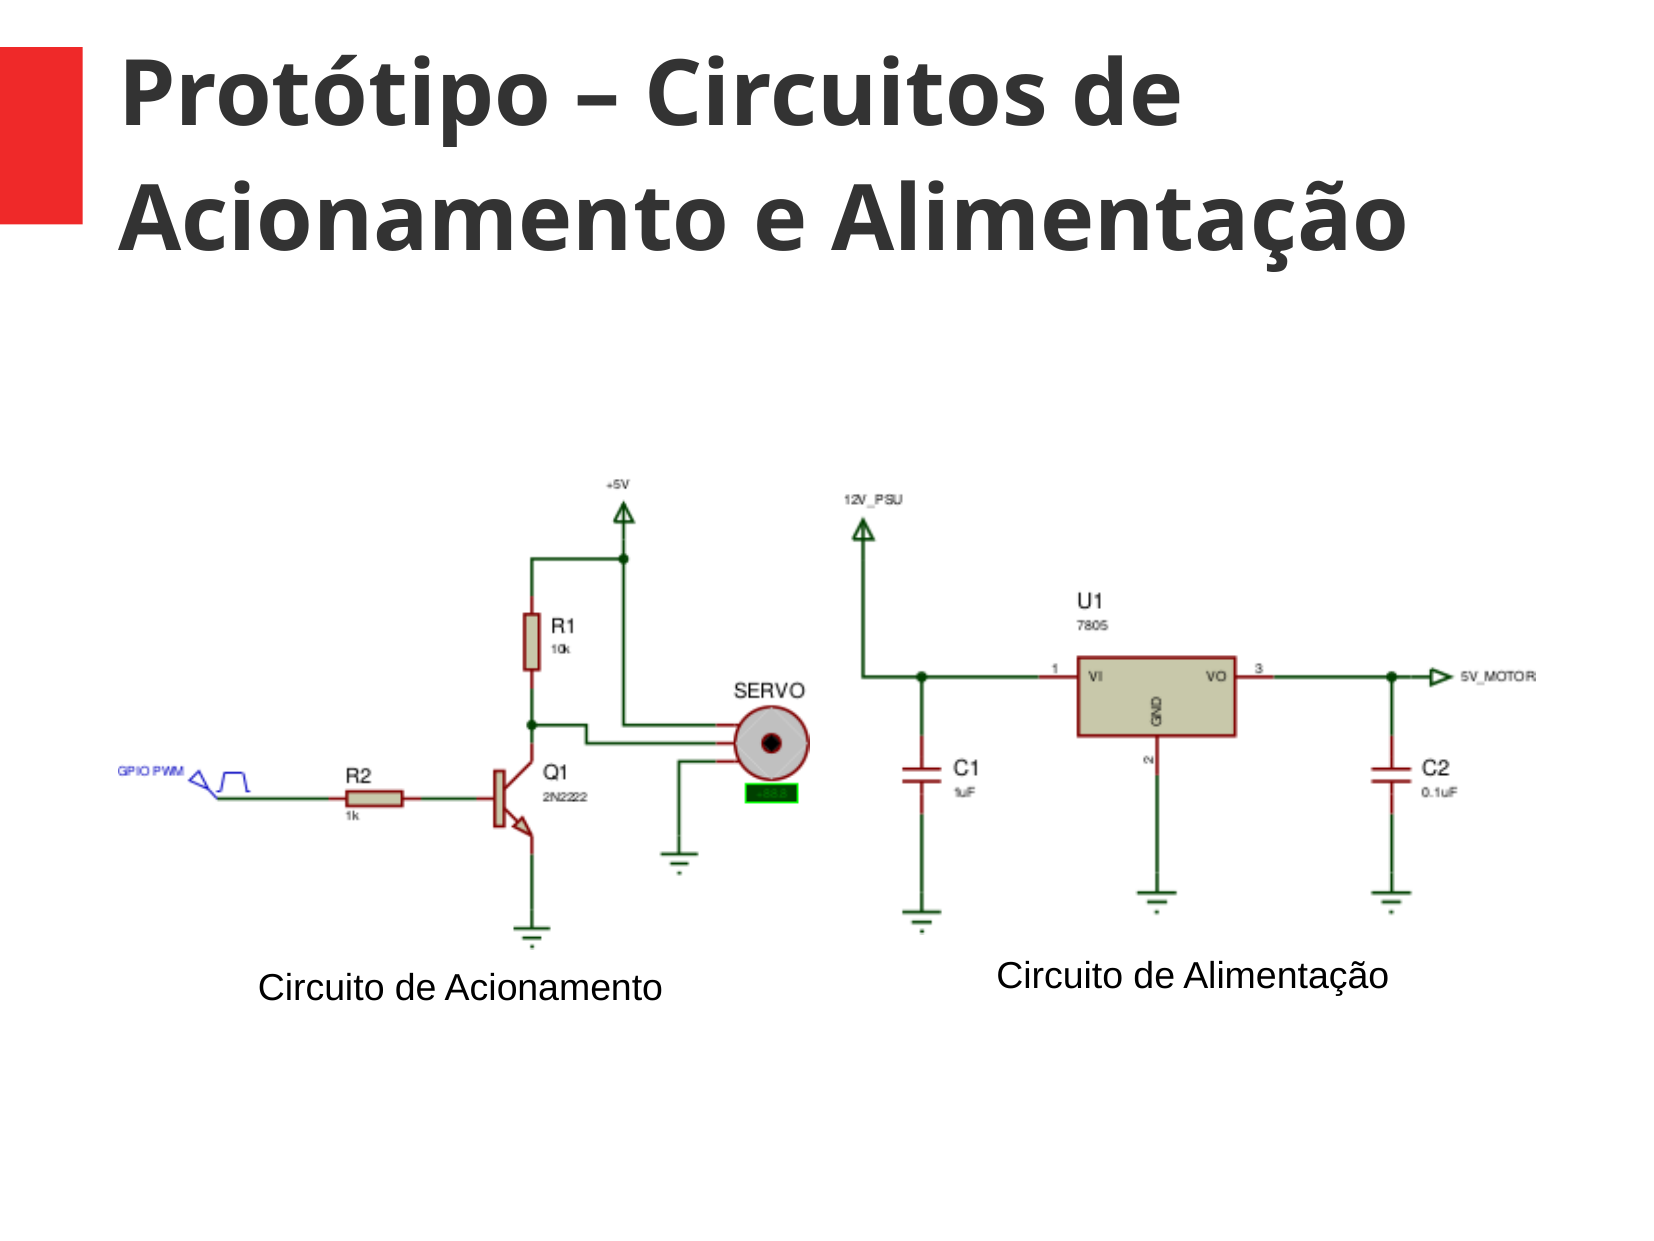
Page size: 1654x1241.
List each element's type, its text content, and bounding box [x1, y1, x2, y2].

picture [844, 493, 1536, 935]
text_box Circuito de Acionamento [118, 958, 804, 1016]
title Protótipo – Circuitos de Acionamento e Alimentação [118, 45, 1571, 260]
picture [118, 478, 810, 950]
text_box Circuito de Alimentação [850, 947, 1536, 1004]
